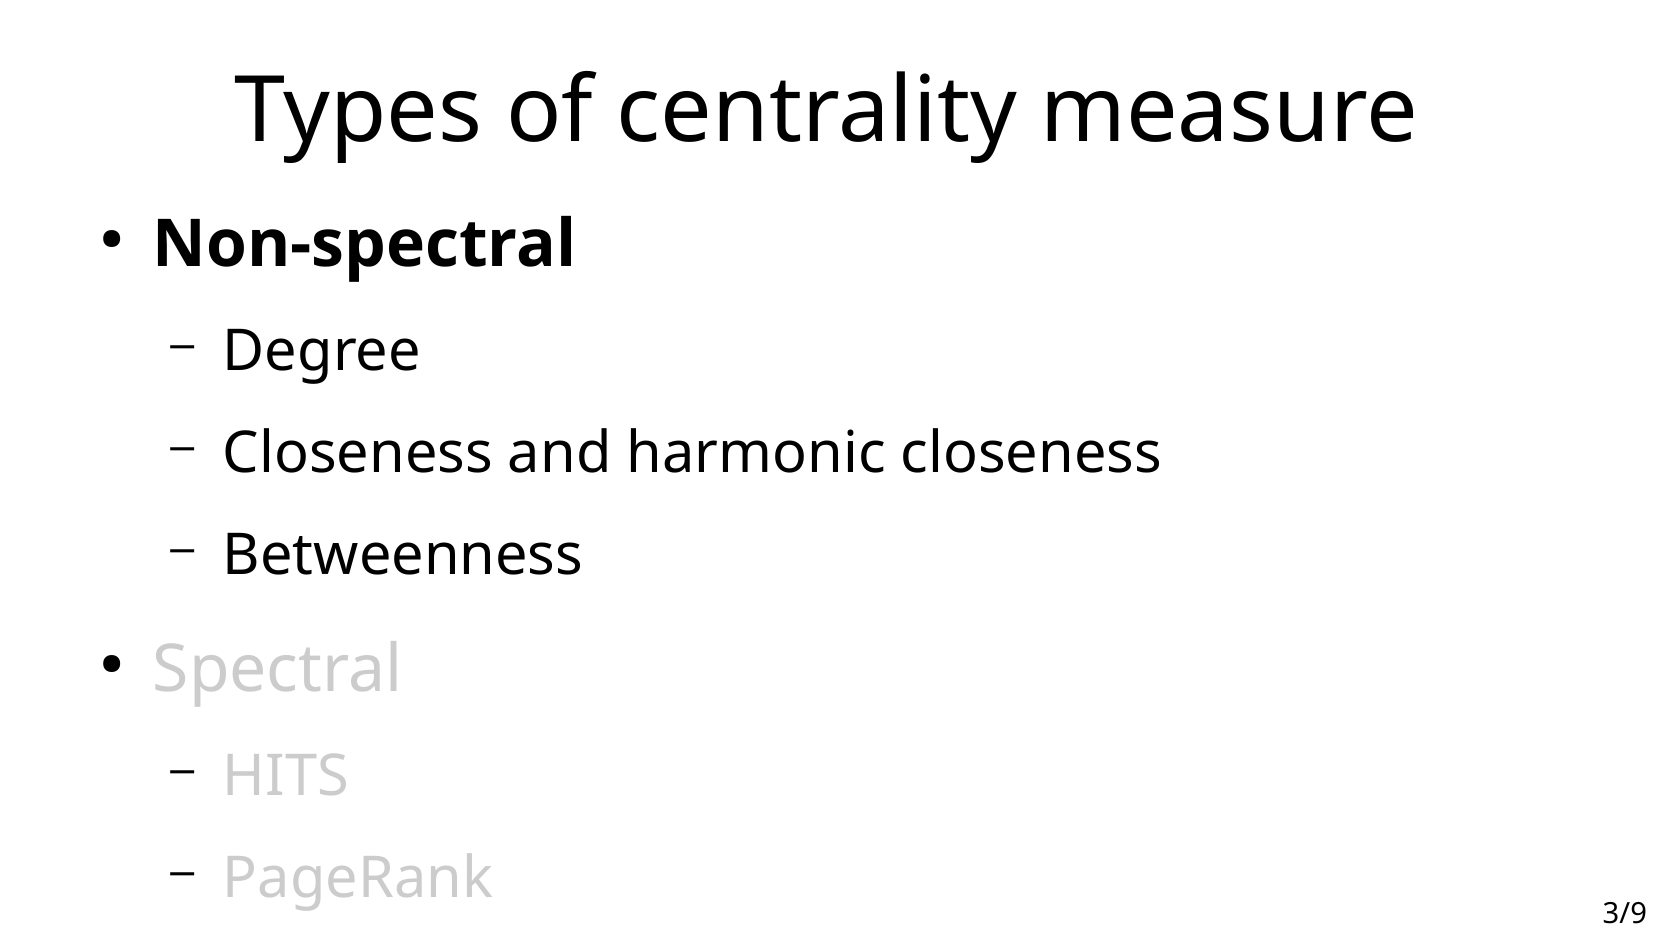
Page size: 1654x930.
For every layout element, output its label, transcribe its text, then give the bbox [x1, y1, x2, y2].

list Non-spectral Degree Closeness and harmonic closeness Betweenness Spectral HITS PageRank [82, 195, 1571, 915]
title Types of centrality measure [82, 2, 1571, 195]
